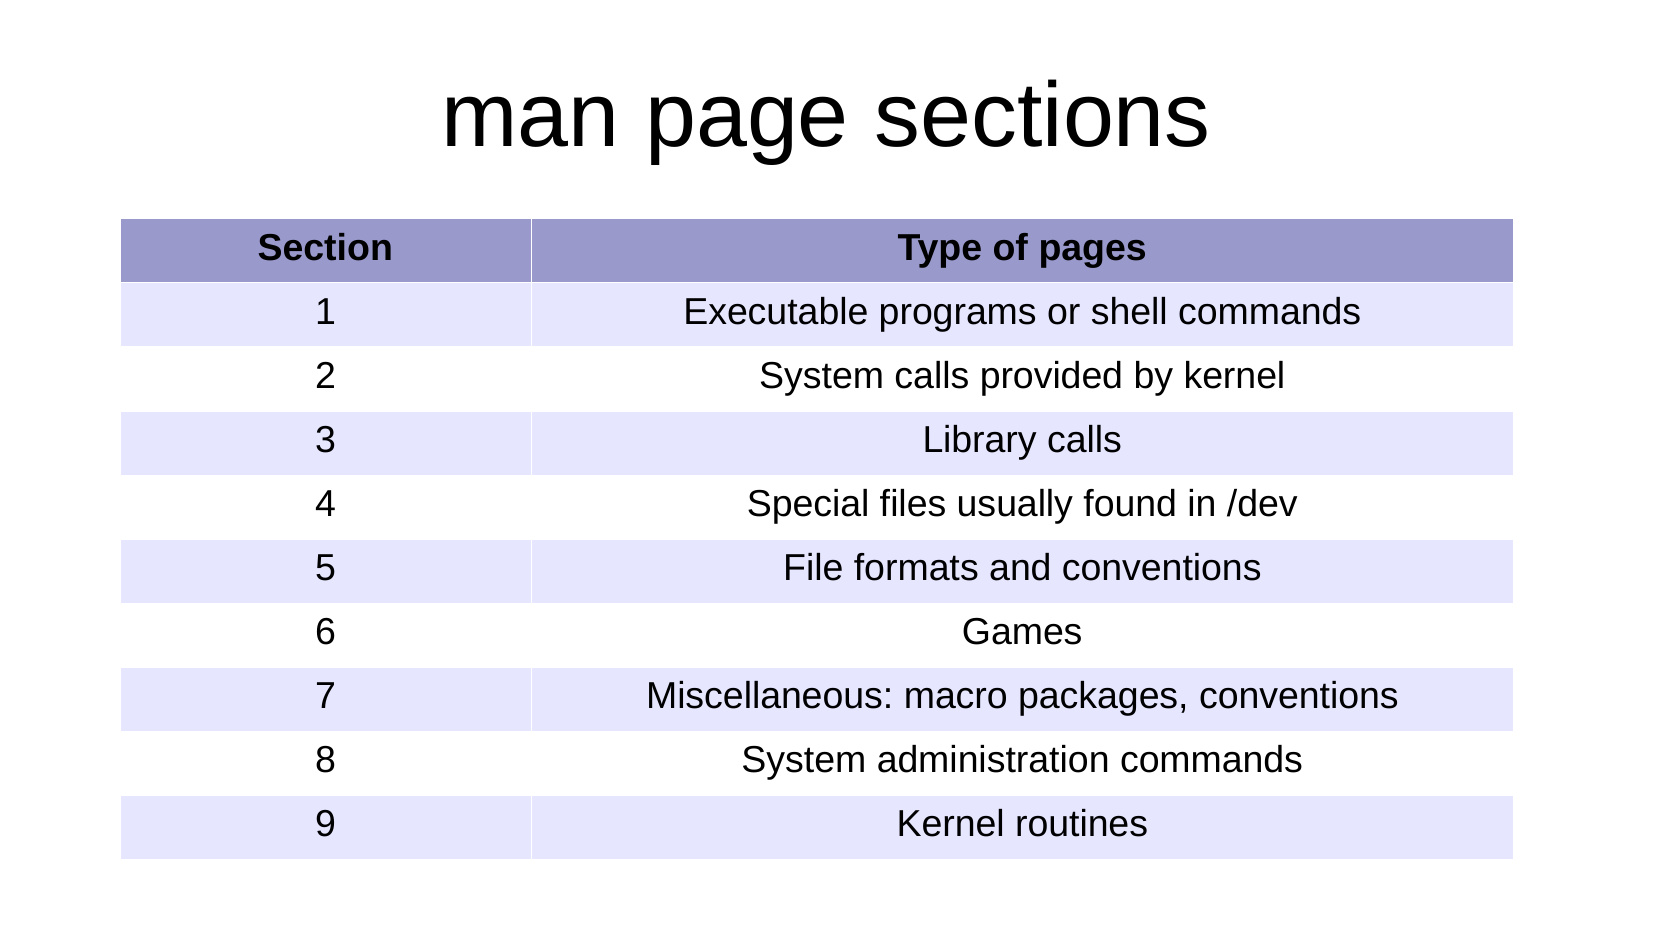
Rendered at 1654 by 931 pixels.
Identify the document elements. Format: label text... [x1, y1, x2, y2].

table_cell 5 [121, 540, 531, 603]
table_cell 1 [121, 283, 531, 346]
table_header Section [121, 219, 531, 282]
table_cell System administration commands [532, 732, 1513, 795]
table_header Type of pages [532, 219, 1513, 282]
table_cell Executable programs or shell commands [532, 283, 1513, 346]
table_cell 9 [121, 796, 531, 859]
table_cell 6 [121, 604, 531, 667]
table_cell Miscellaneous: macro packages, conventions [532, 668, 1513, 731]
table_cell 4 [121, 476, 531, 539]
table_cell Kernel routines [532, 796, 1513, 859]
table_cell 3 [121, 412, 531, 475]
table_cell Special files usually found in /dev [532, 476, 1513, 539]
table_cell 7 [121, 668, 531, 731]
table_cell File formats and conventions [532, 540, 1513, 603]
table_cell Games [532, 604, 1513, 667]
table_cell 2 [121, 347, 531, 411]
title man page sections [82, 37, 1571, 193]
table_cell Library calls [532, 412, 1513, 475]
table_cell 8 [121, 732, 531, 795]
table_cell System calls provided by kernel [532, 347, 1513, 411]
